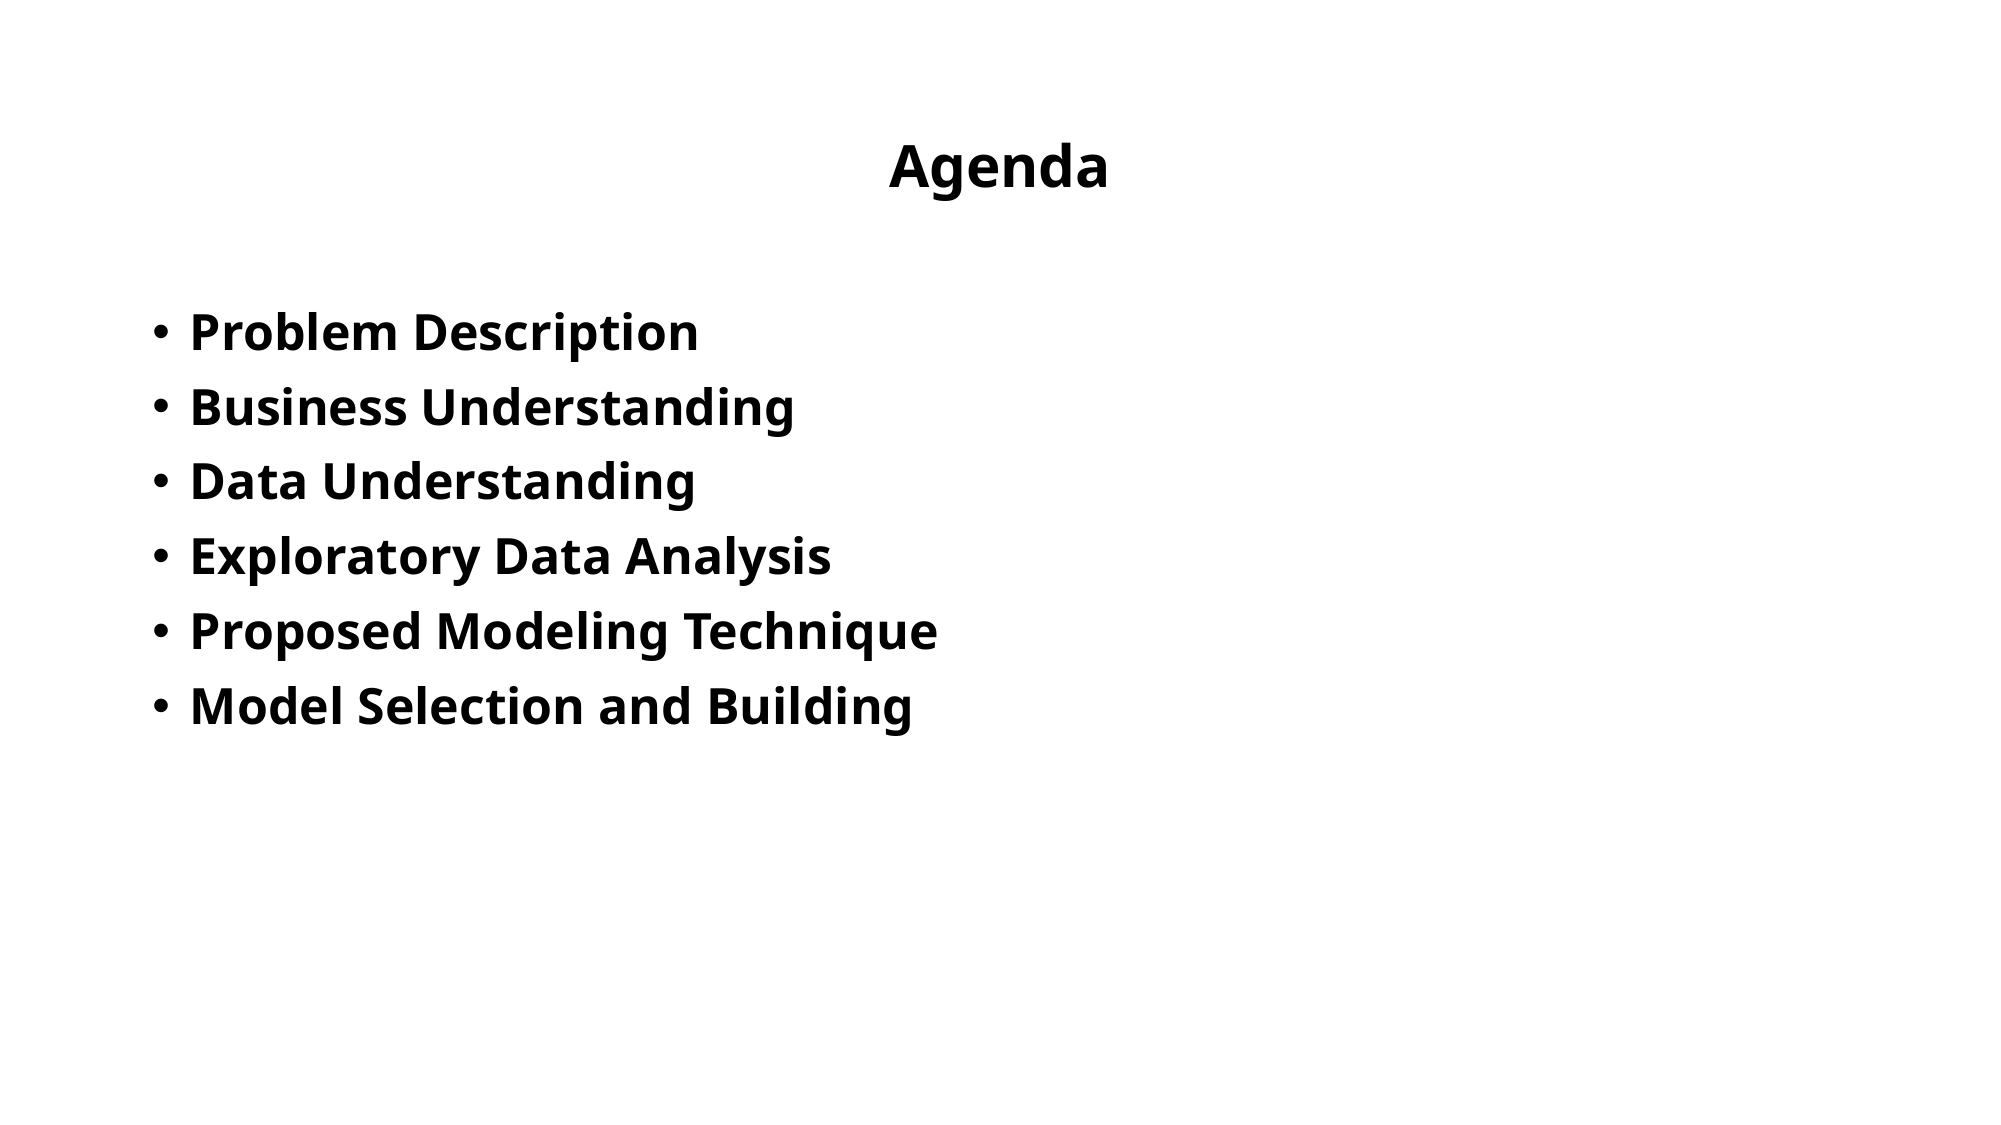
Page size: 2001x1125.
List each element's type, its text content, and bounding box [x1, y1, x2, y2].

title Agenda [137, 59, 1863, 278]
list Problem Description Business Understanding Data Understanding Exploratory Data Analysis Proposed Modeling Technique Model Selection and Building [137, 299, 1863, 1014]
